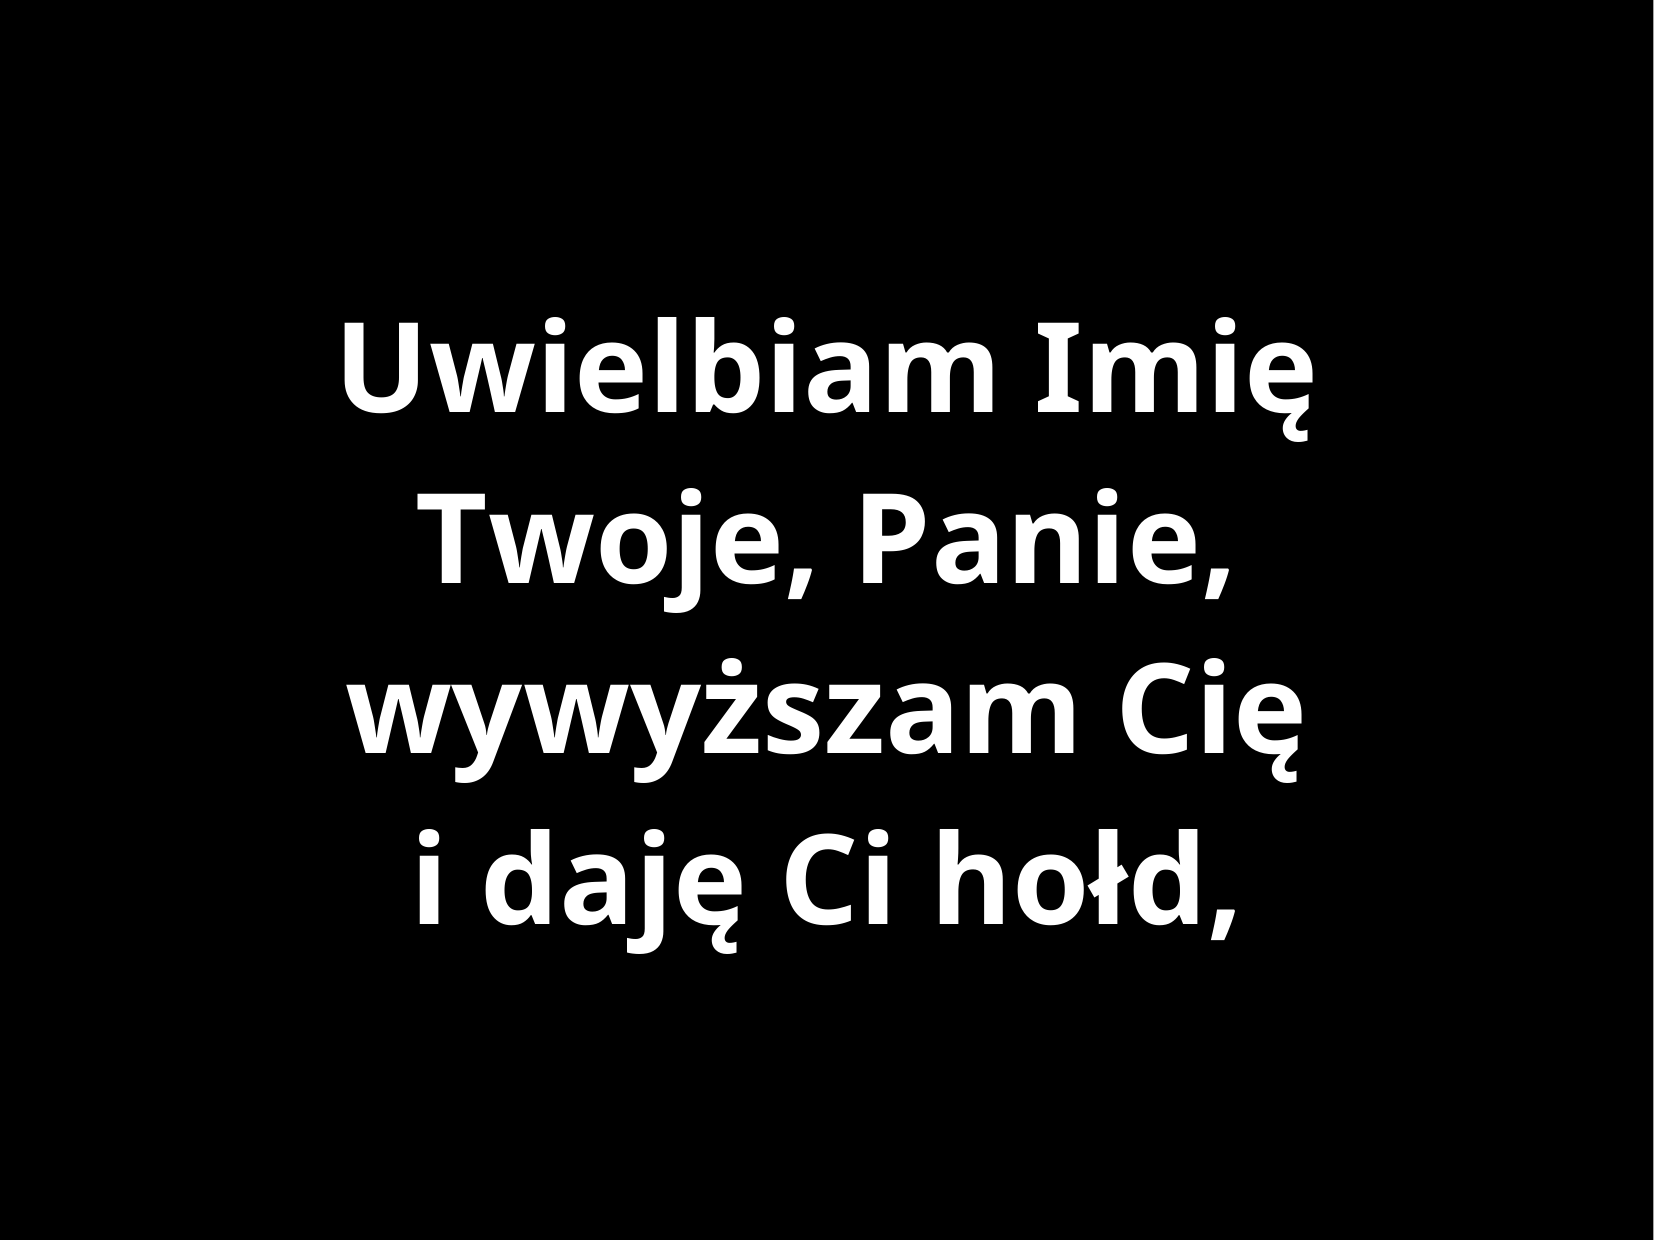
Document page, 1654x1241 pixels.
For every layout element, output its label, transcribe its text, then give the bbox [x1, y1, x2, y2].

title Uwielbiam Imię Twoje, Panie, wywyższam Cię i daję Ci hołd, [0, 0, 1654, 1241]
